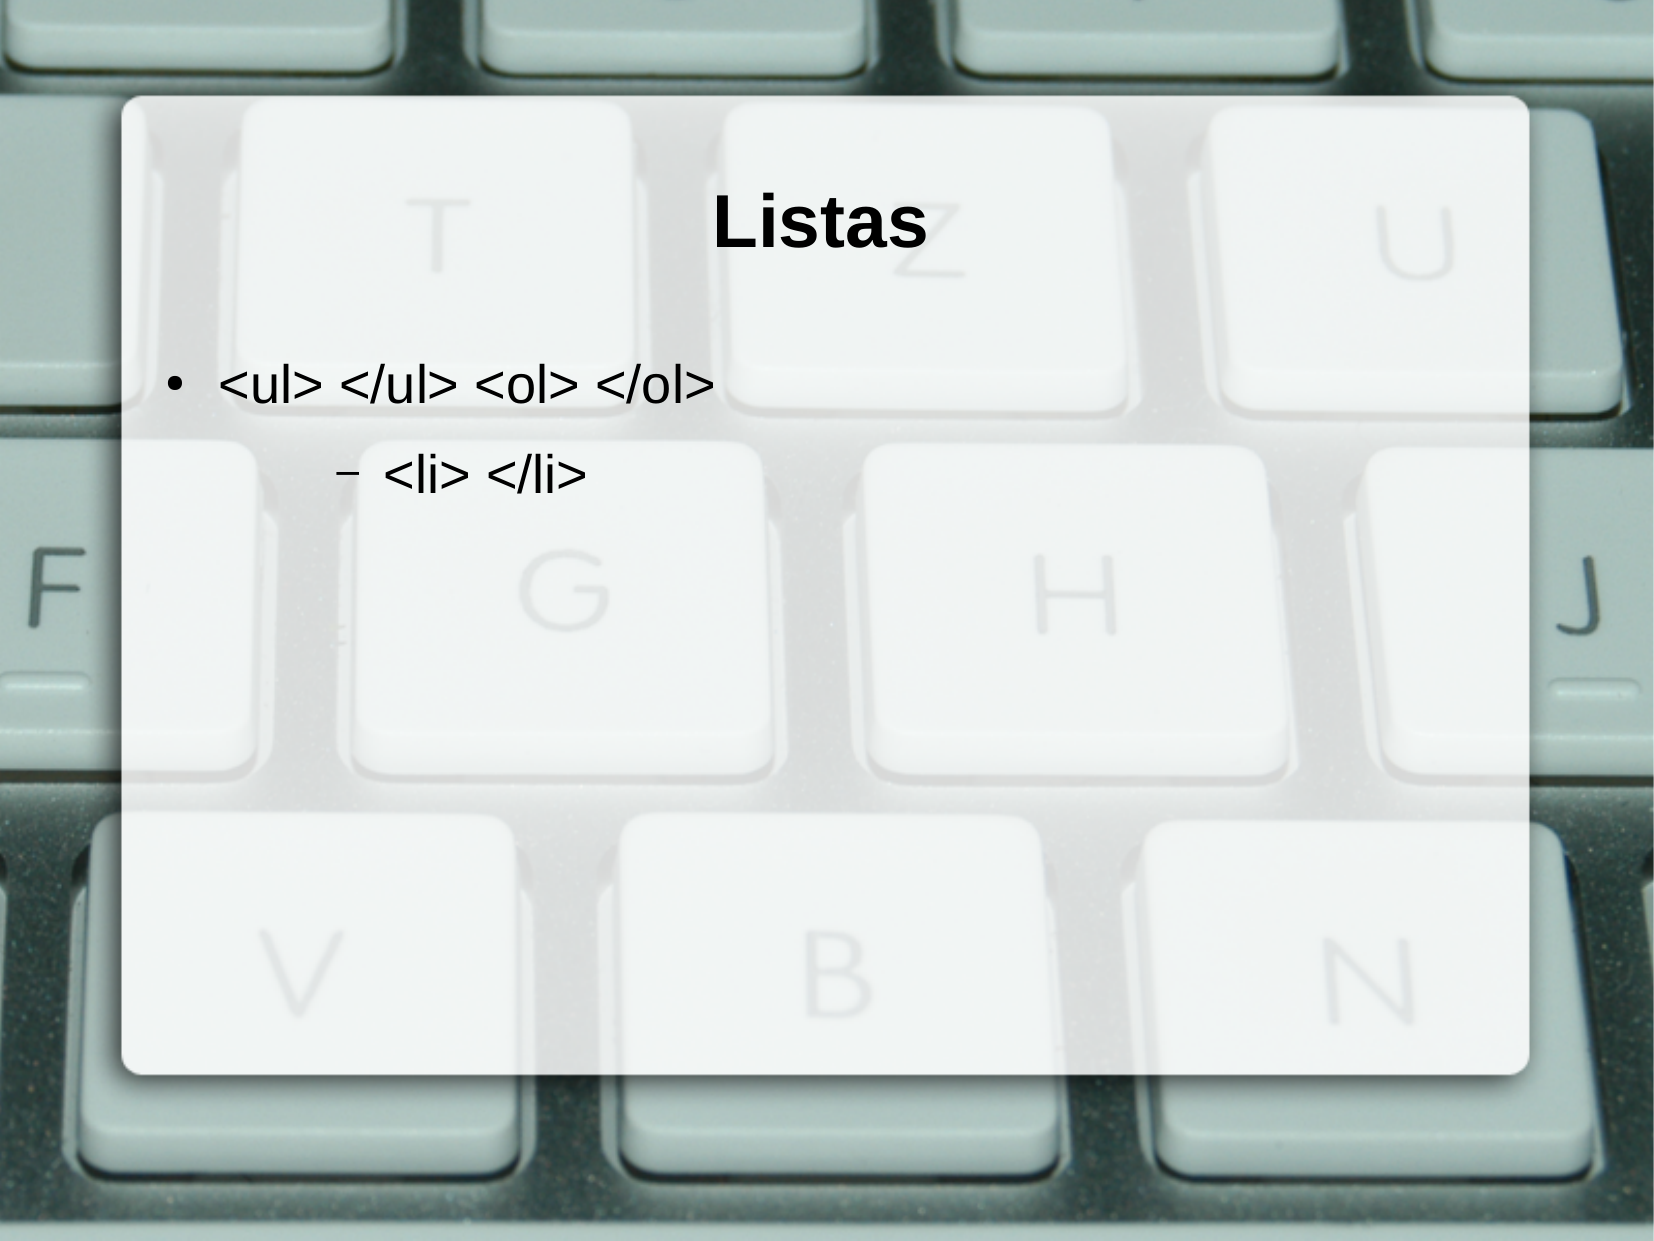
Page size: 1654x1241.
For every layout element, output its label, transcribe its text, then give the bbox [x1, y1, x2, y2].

title Listas [135, 117, 1506, 325]
list <ul> </ul> <ol> </ol> <li> </li> [147, 354, 1506, 1059]
picture [0, 0, 1654, 1241]
